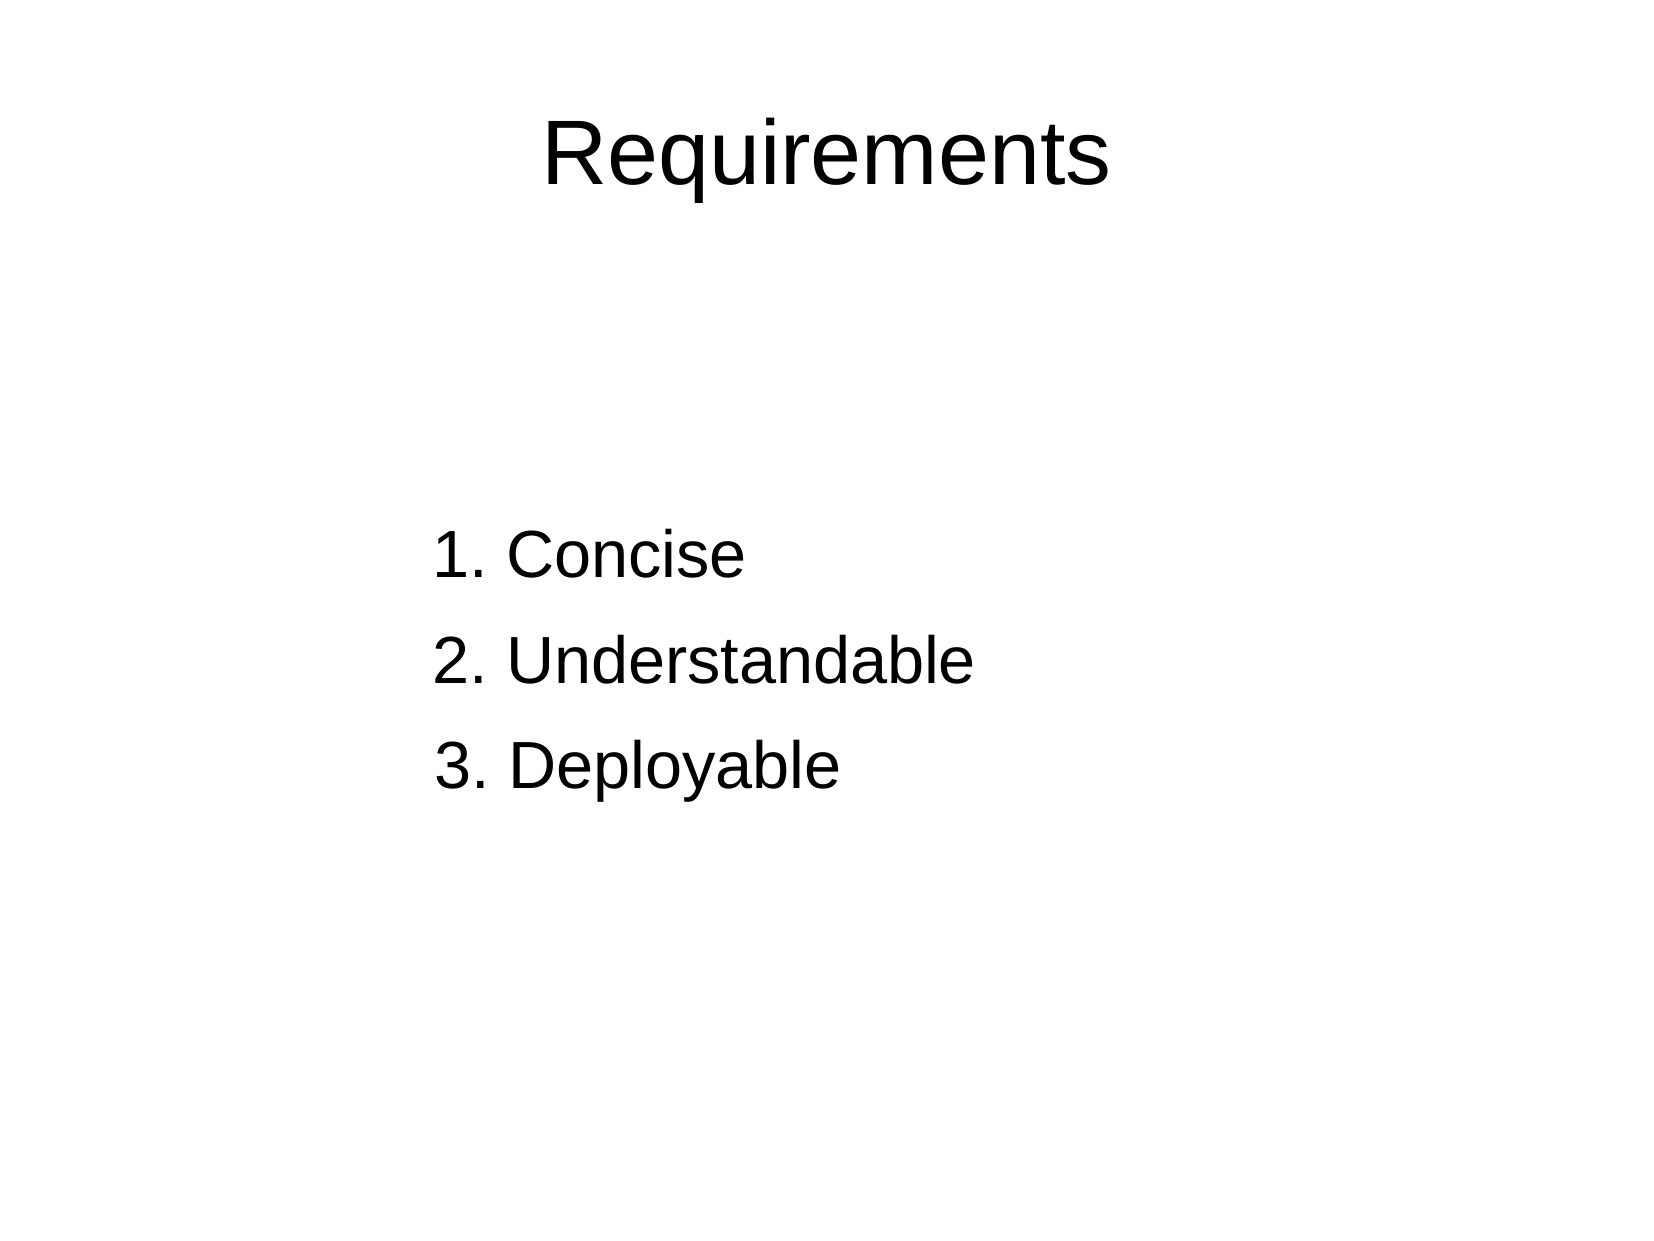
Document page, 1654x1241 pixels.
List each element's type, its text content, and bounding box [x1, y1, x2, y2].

text_box 3. Deployable [420, 720, 858, 811]
title Requirements [82, 49, 1571, 257]
text_box 1. Concise [417, 500, 1237, 608]
text_box 2. Understandable [417, 615, 992, 705]
